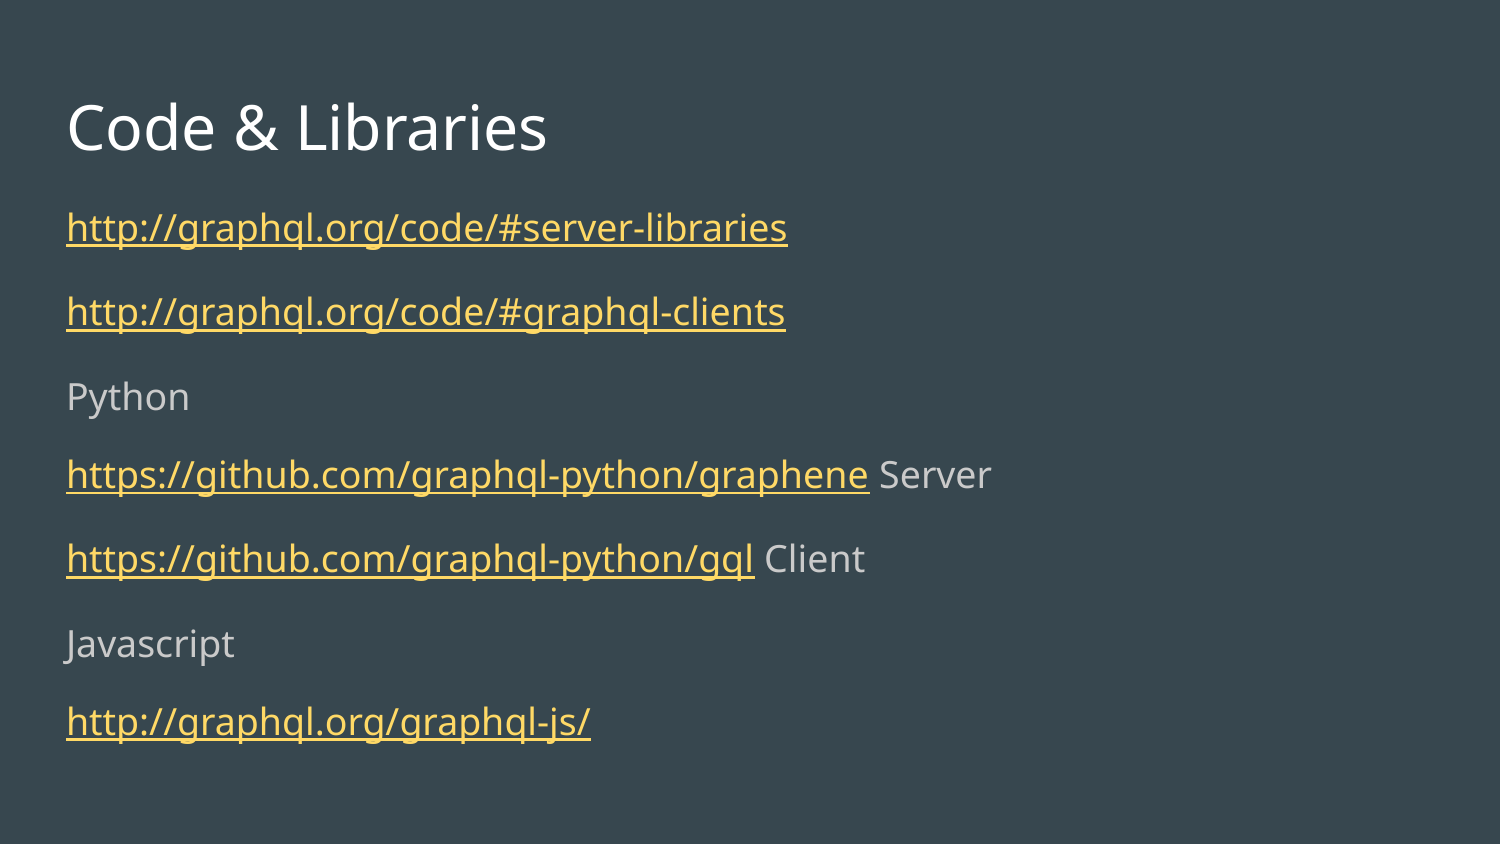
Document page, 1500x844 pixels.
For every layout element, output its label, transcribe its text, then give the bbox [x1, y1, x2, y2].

list http://graphql.org/code/#server-libraries http://graphql.org/code/#graphql-clients Python https://github.com/graphql-python/graphene Server https://github.com/graphql-python/gql Client Javascript http://graphql.org/graphql-js/ [51, 189, 1449, 750]
title Code & Libraries [51, 72, 1449, 167]
